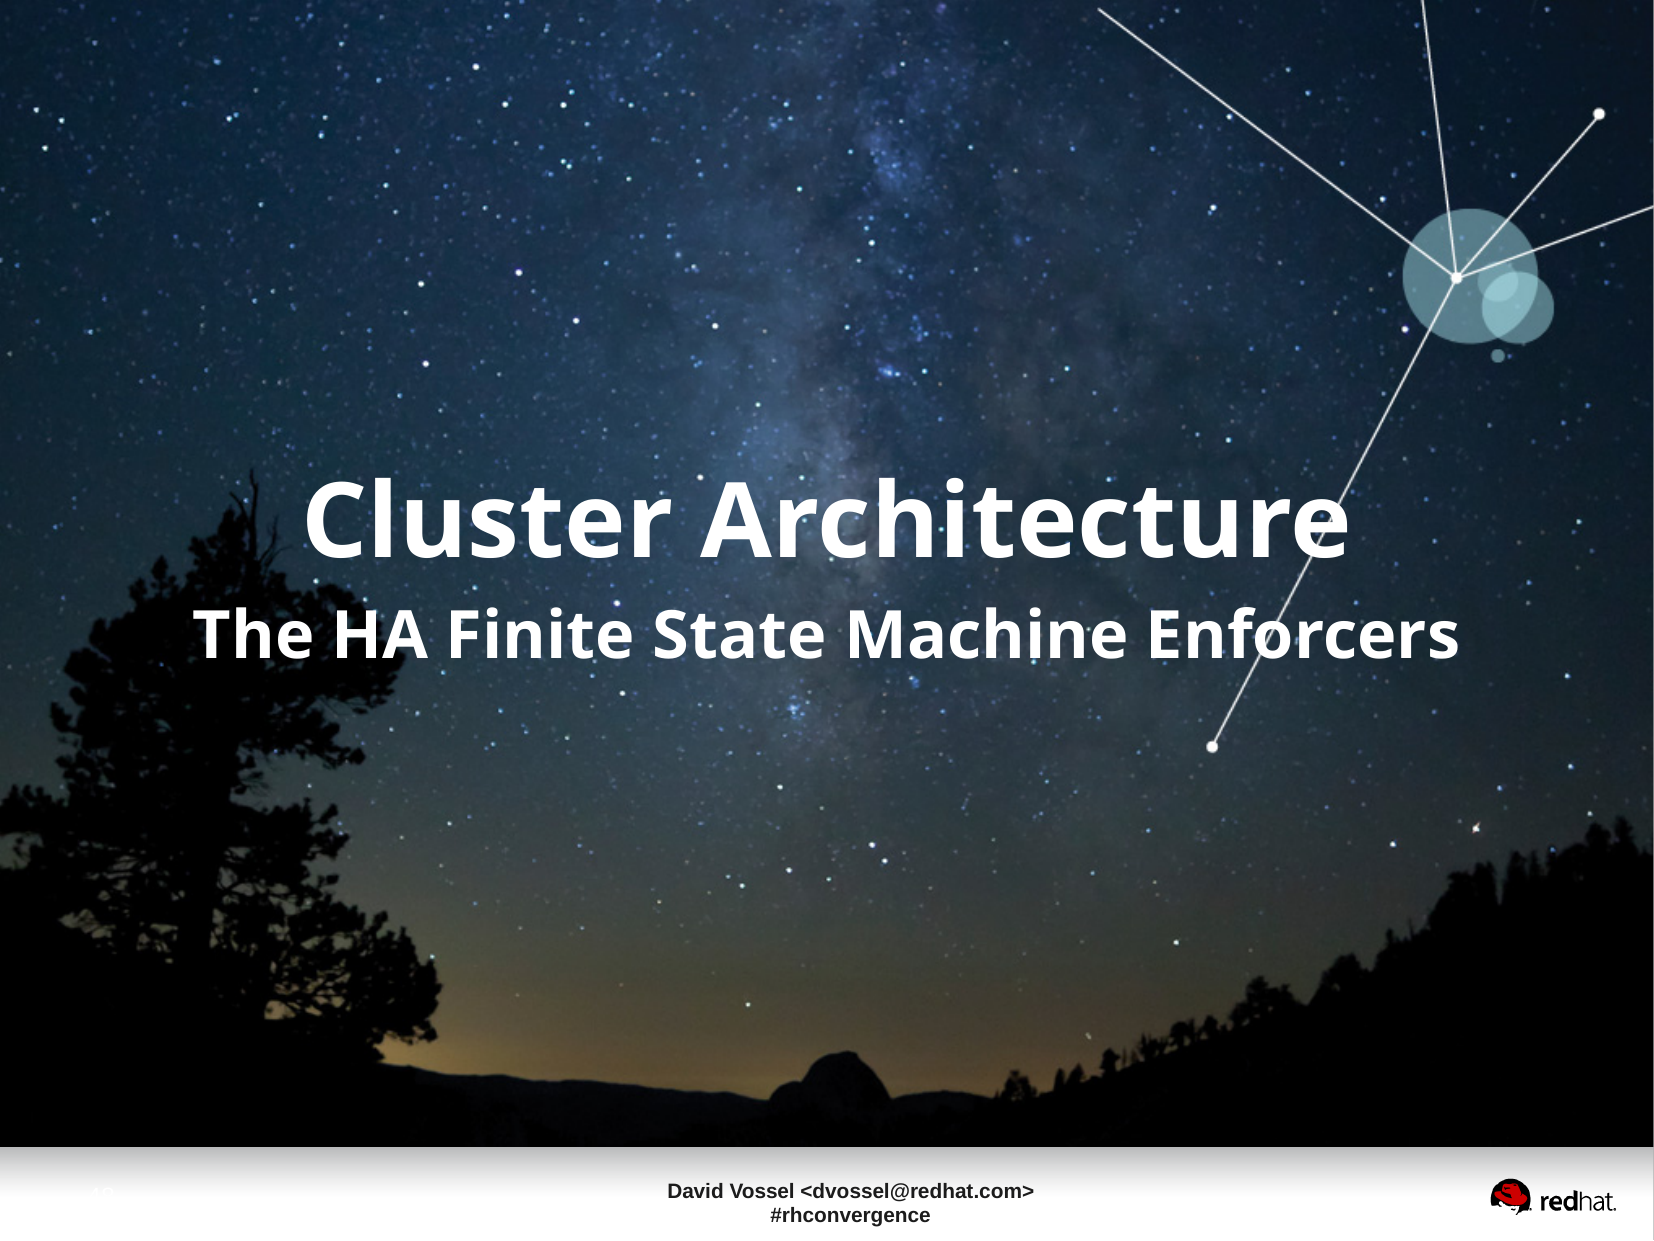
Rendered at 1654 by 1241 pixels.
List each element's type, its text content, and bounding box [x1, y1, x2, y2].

picture [0, 0, 1654, 1241]
title Cluster Architecture The HA Finite State Machine Enforcers [82, 262, 1571, 862]
